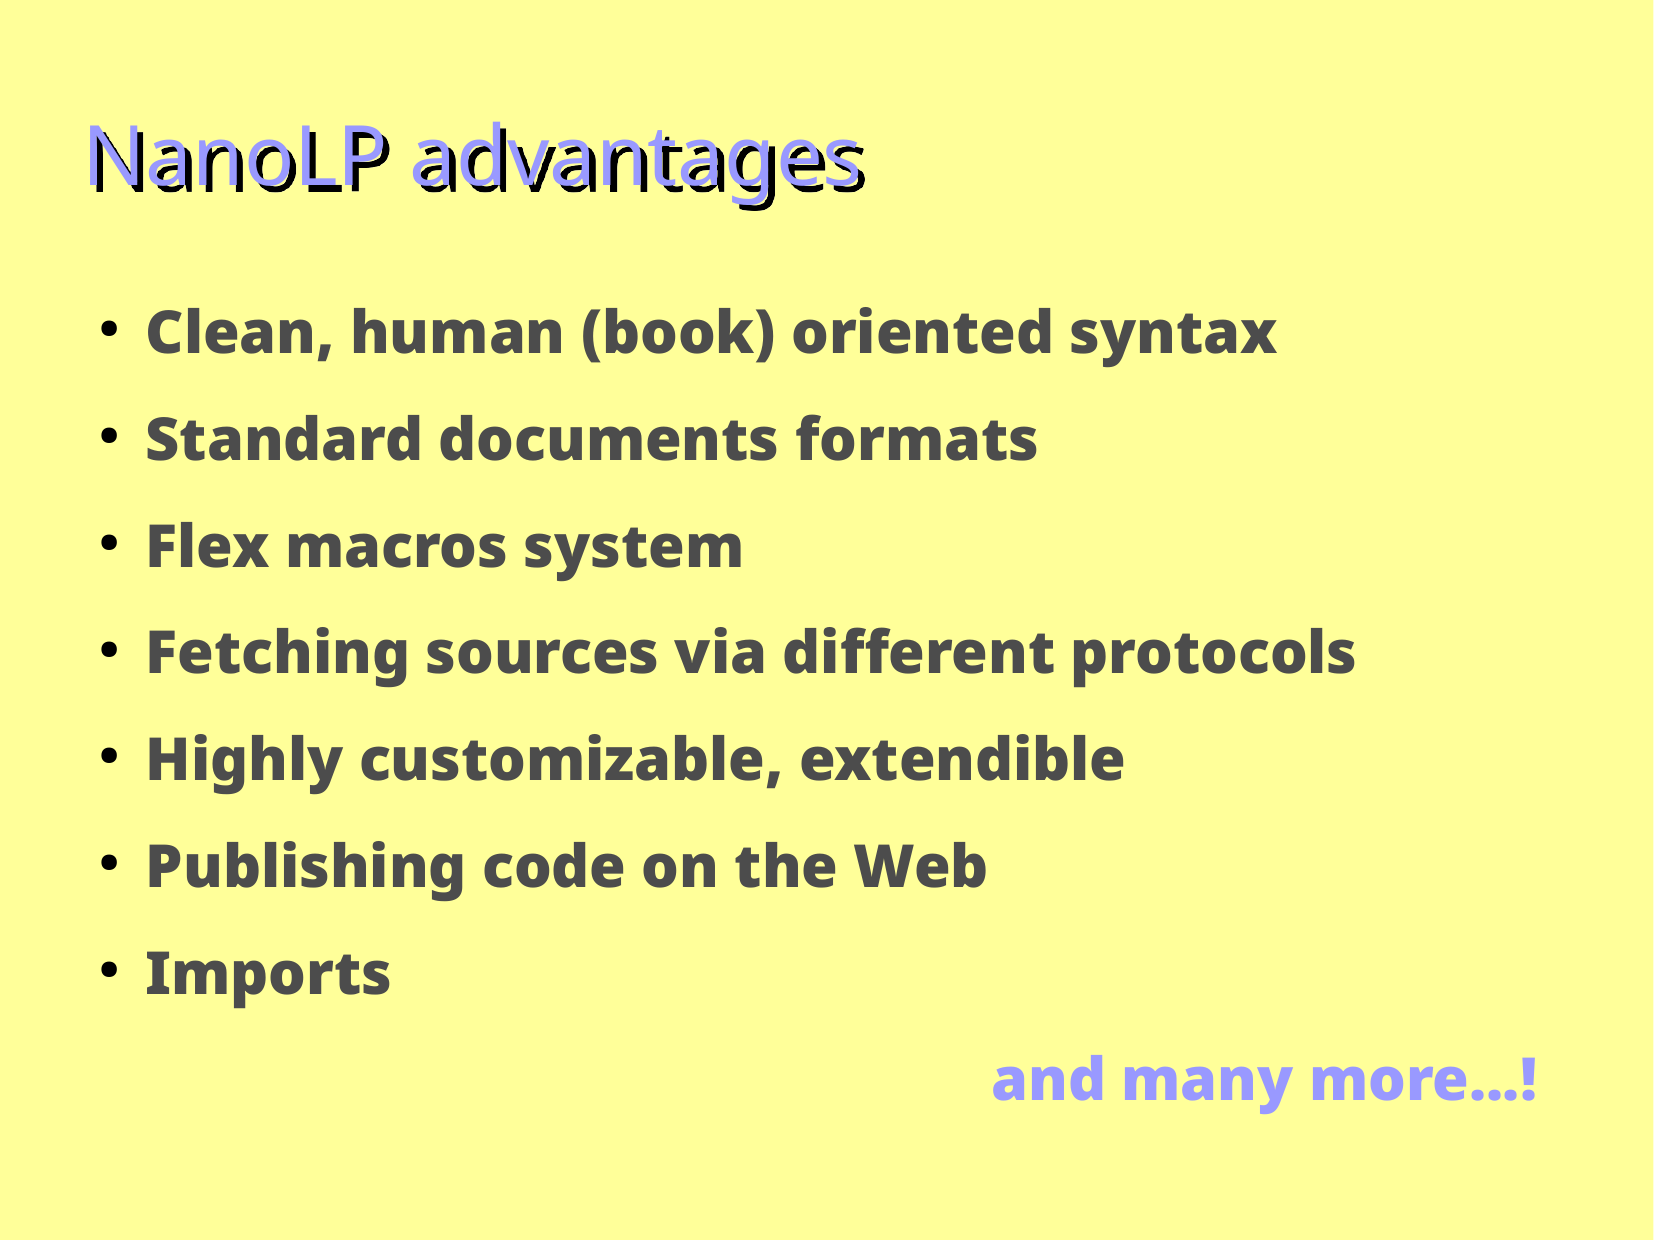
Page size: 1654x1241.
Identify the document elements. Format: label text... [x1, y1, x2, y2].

list Clean, human (book) oriented syntax Standard documents formats Flex macros system Fetching sources via different protocols Highly customizable, extendible Publishing code on the Web Imports and many more...! [82, 290, 1538, 1123]
title NanoLP advantages [82, 49, 1571, 257]
